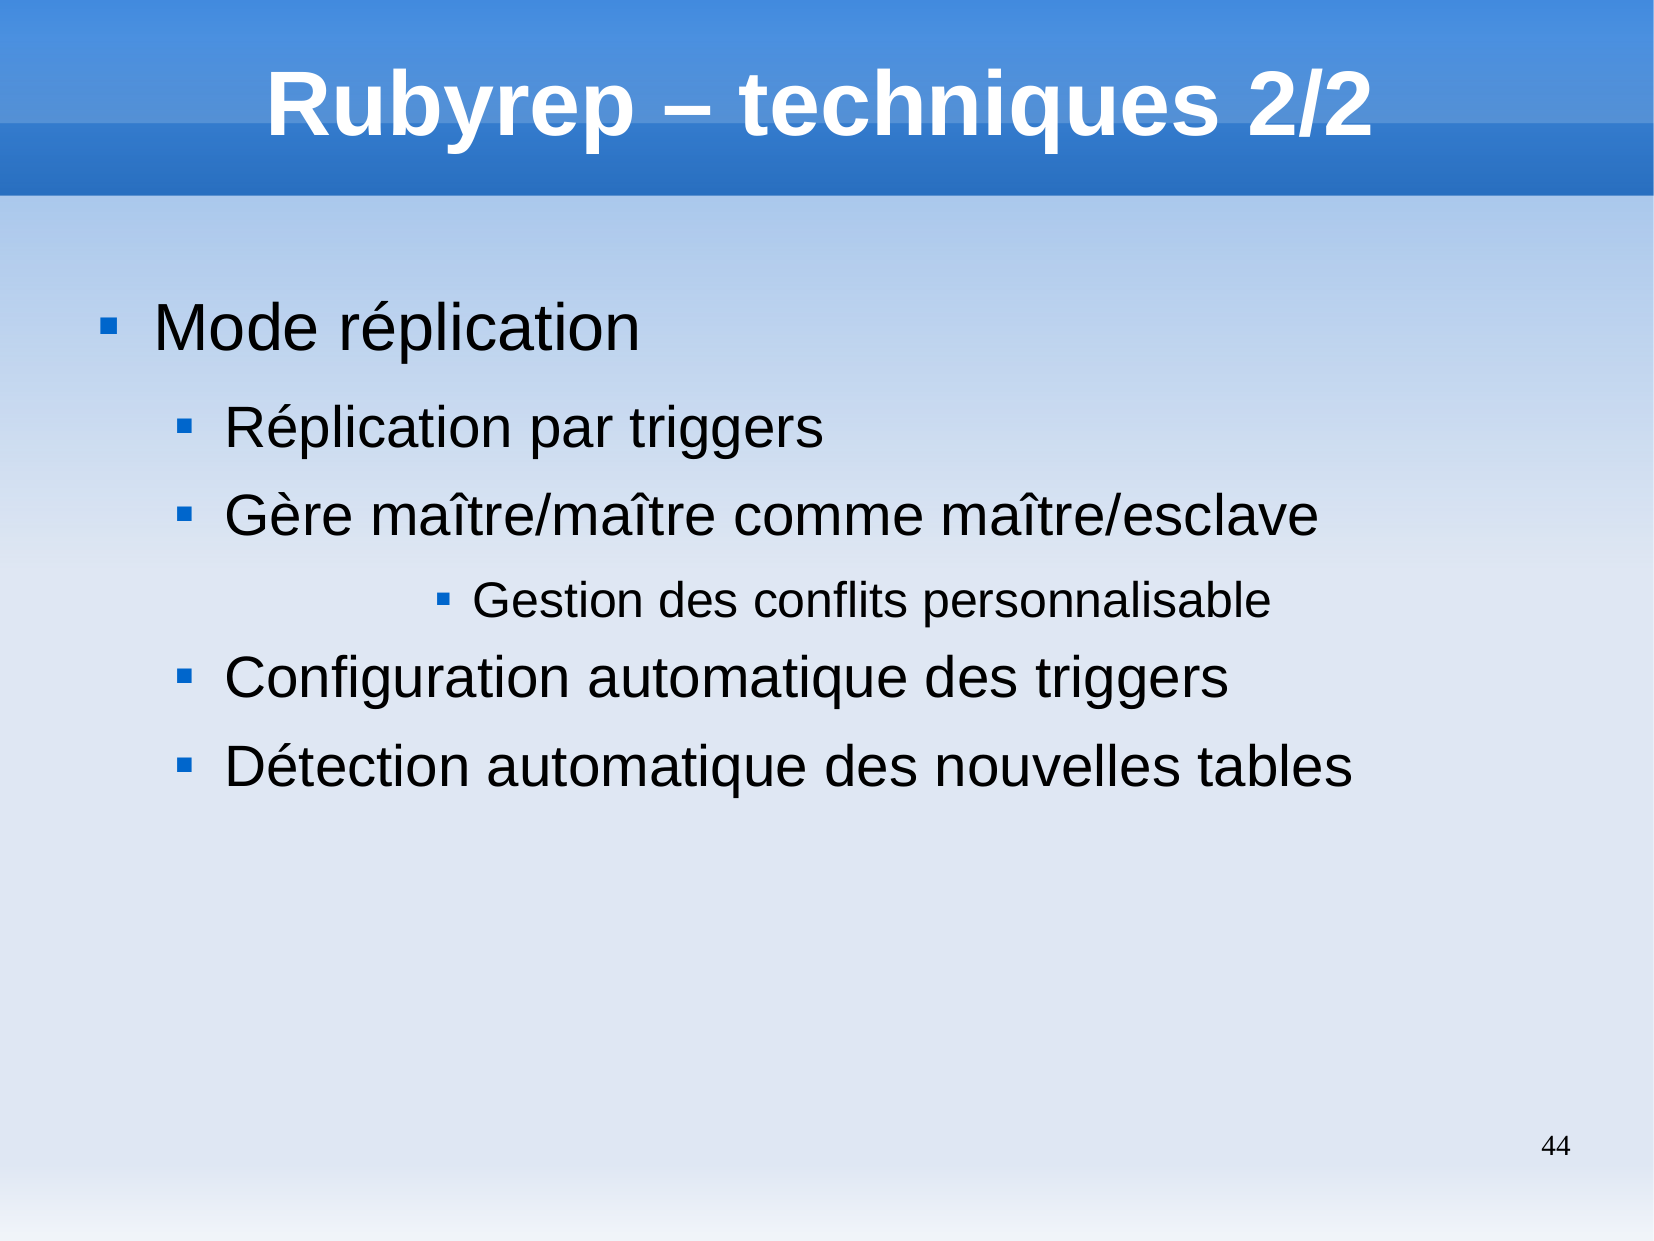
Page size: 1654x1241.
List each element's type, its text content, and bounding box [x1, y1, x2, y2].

picture [0, 0, 1654, 1241]
title Rubyrep – techniques 2/2 [76, 7, 1565, 200]
list Mode réplication Réplication par triggers Gère maître/maître comme maître/esclave Gestion des conflits personnalisable Configuration automatique des triggers Détection automatique des nouvelles tables [82, 290, 1571, 1094]
